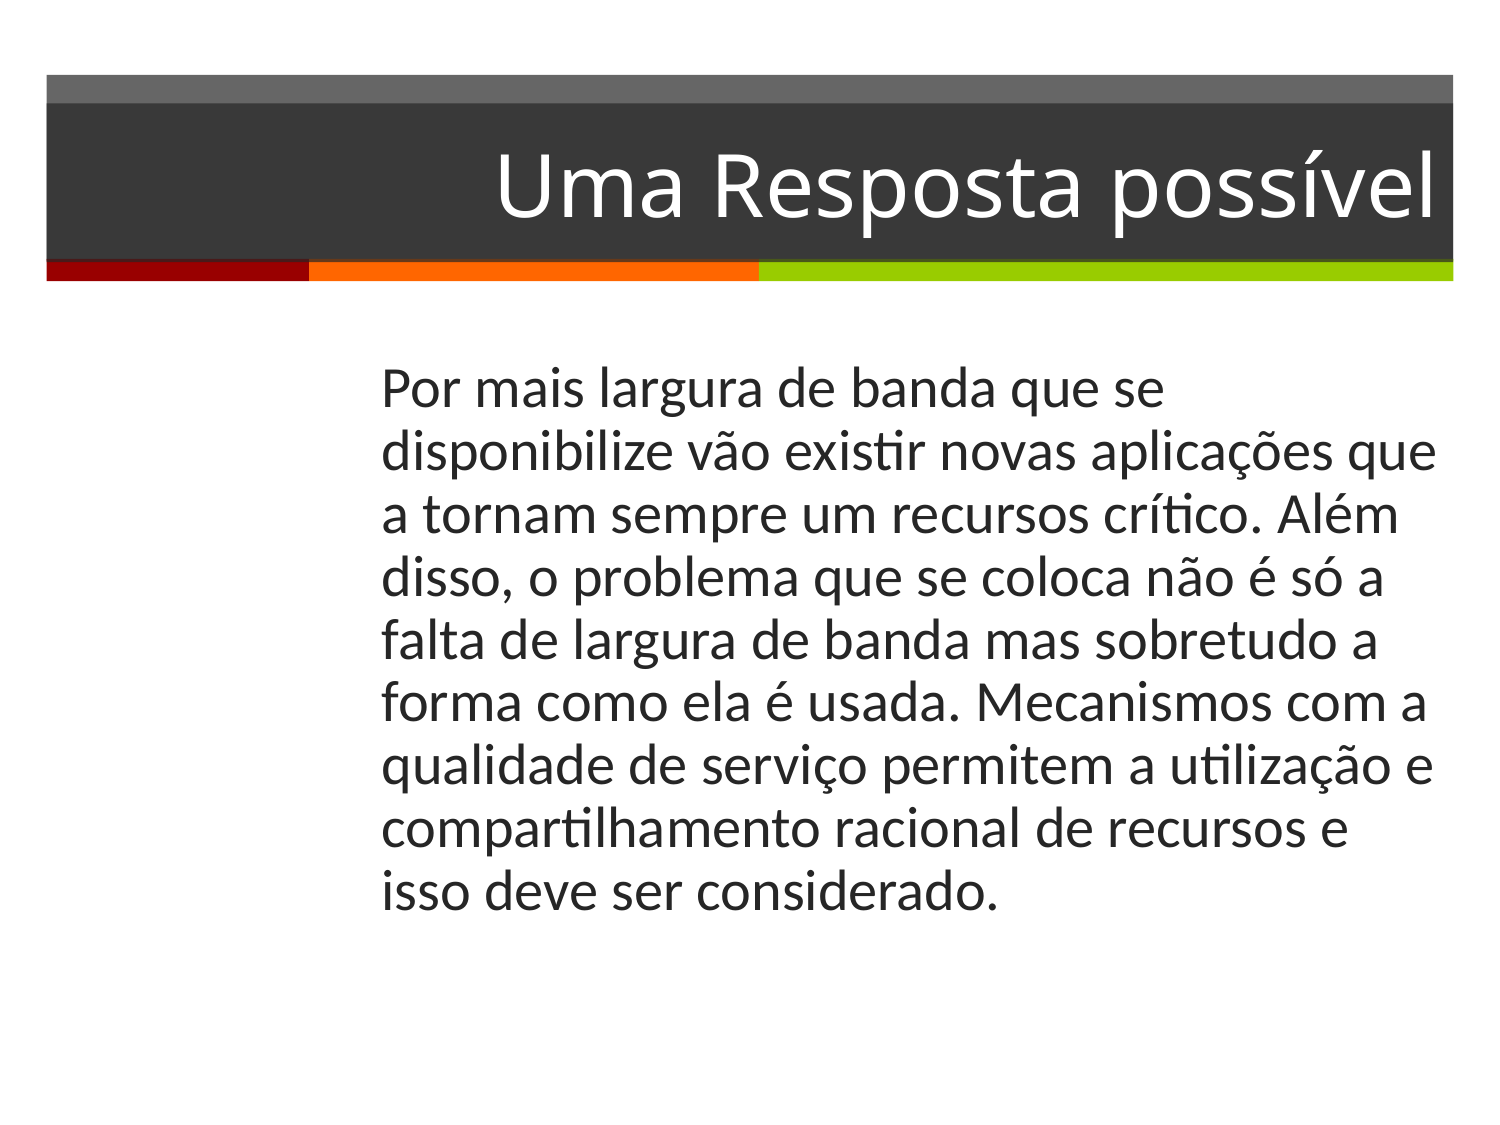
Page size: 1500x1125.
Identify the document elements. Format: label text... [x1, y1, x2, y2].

list Por mais largura de banda que se disponibilize vão existir novas aplicações que a tornam sempre um recursos crítico. Além disso, o problema que se coloca não é só a falta de largura de banda mas sobretudo a forma como ela é usada. Mecanismos com a qualidade de serviço permitem a utilização e compartilhamento racional de recursos e isso deve ser considerado. [292, 350, 1454, 1005]
title Uma Resposta possível [46, 103, 1454, 263]
